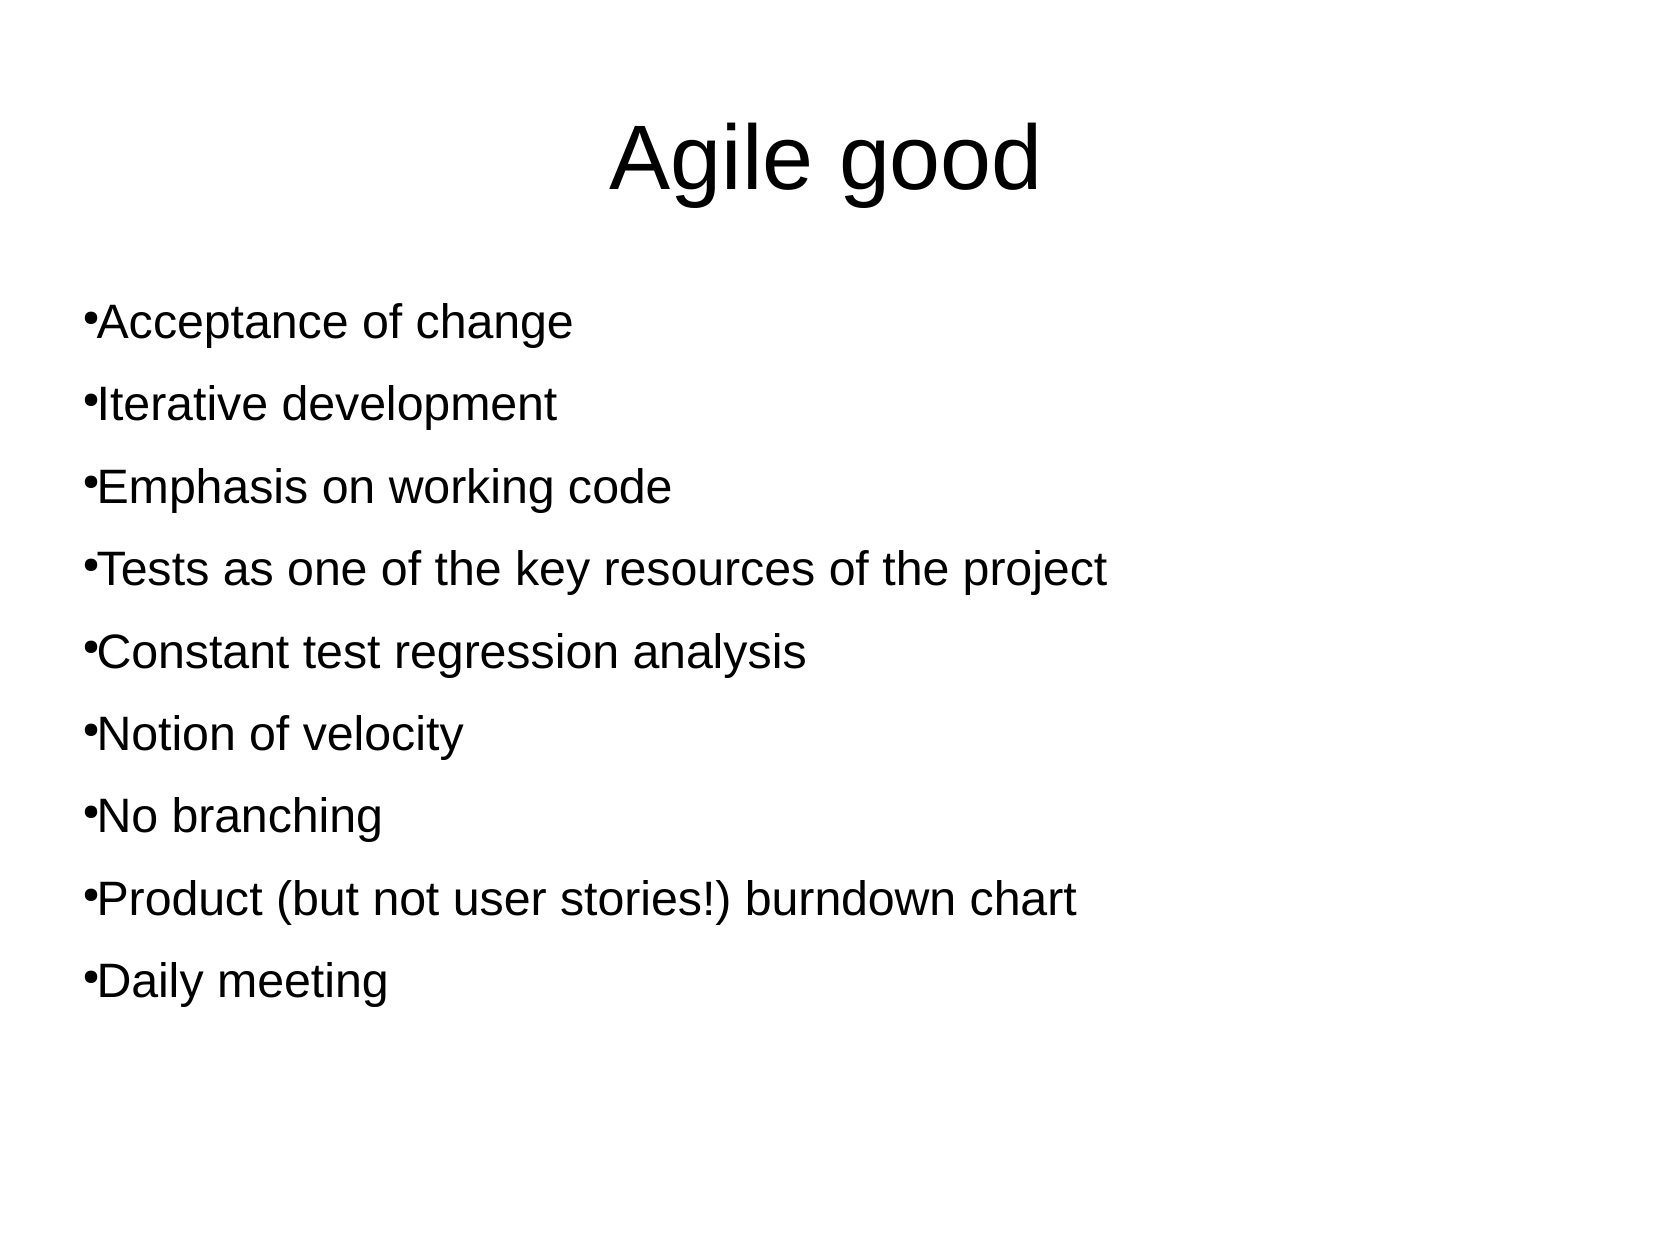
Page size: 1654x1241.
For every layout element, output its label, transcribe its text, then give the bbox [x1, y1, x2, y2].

list Acceptance of change Iterative development Emphasis on working code Tests as one of the key resources of the project Constant test regression analysis Notion of velocity No branching Product (but not user stories!) burndown chart Daily meeting [82, 290, 1571, 1010]
title Agile good [82, 49, 1571, 257]
